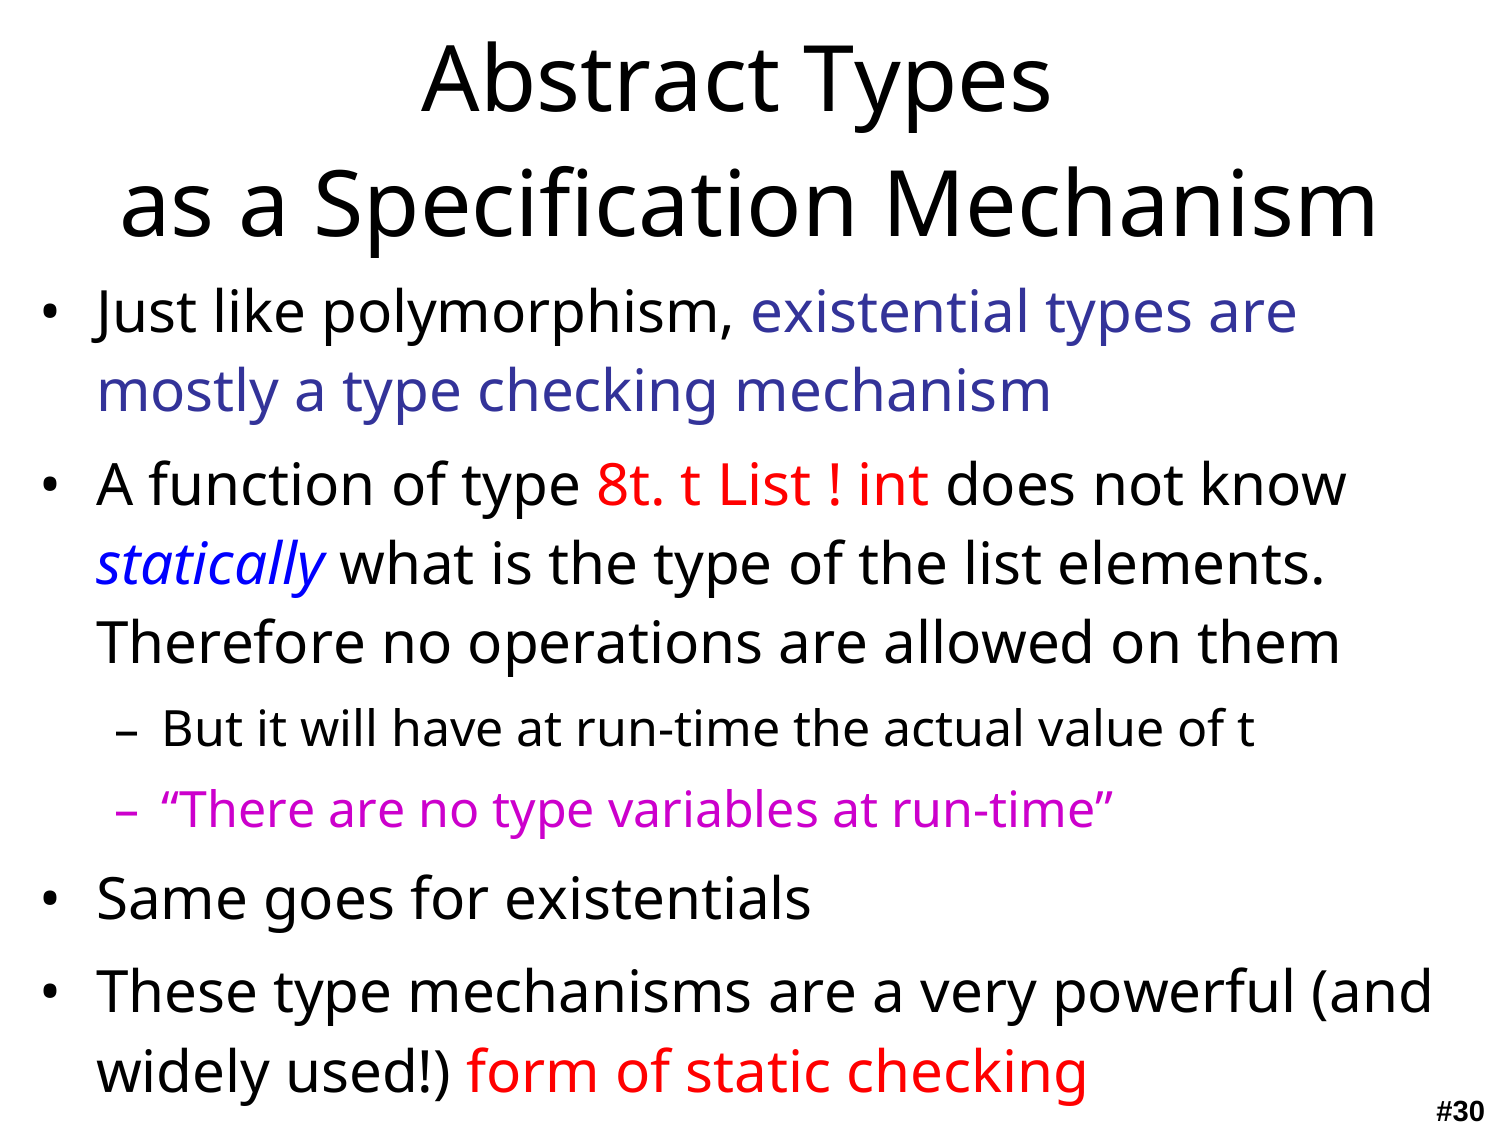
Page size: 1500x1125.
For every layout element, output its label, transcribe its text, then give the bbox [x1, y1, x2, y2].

list Just like polymorphism, existential types are mostly a type checking mechanism A function of type 8t. t List ! int does not know statically what is the type of the list elements. Therefore no operations are allowed on them But it will have at run-time the actual value of t “There are no type variables at run-time” Same goes for existentials These type mechanisms are a very powerful (and widely used!) form of static checking Recall Wadler’s “Theorems for Free” [24, 262, 1476, 1101]
title Abstract Types as a Specification Mechanism [24, 24, 1476, 254]
